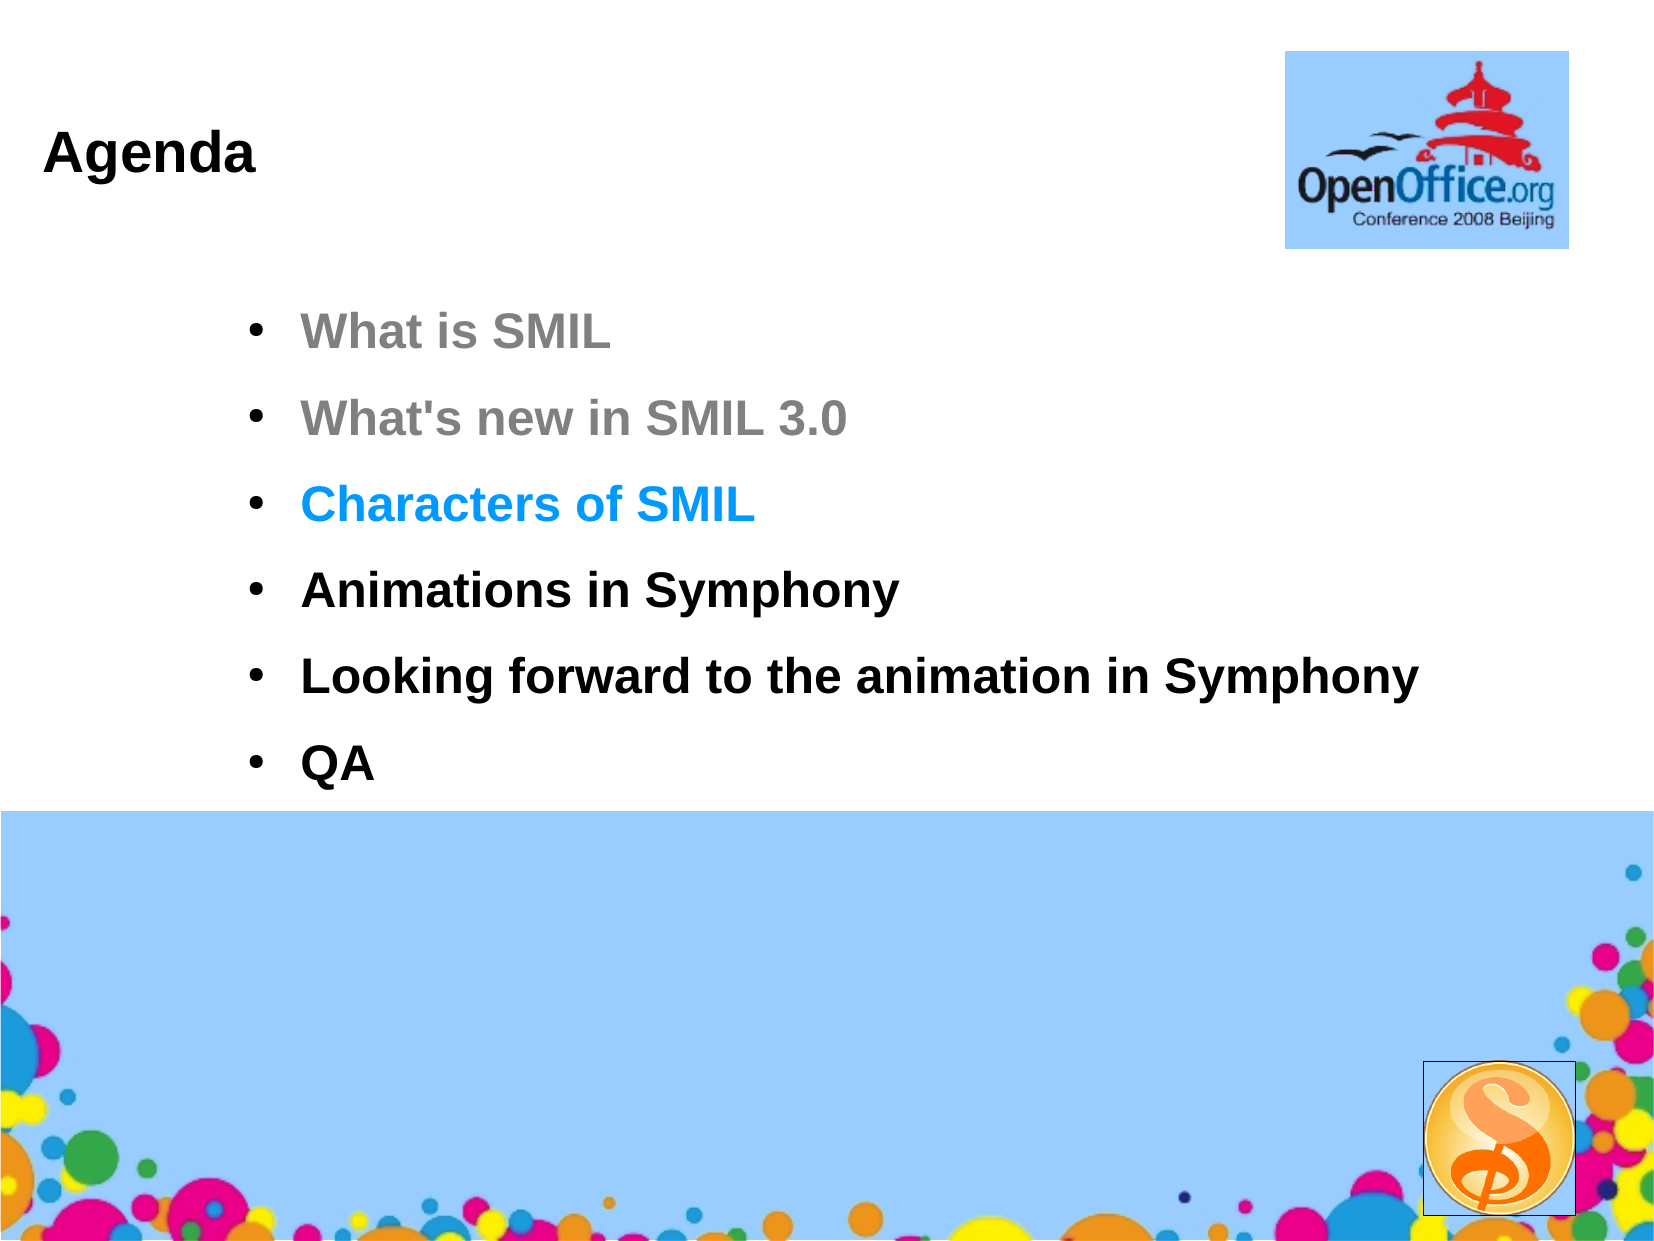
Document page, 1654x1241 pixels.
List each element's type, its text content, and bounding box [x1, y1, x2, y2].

picture [0, 811, 1654, 1241]
picture [1285, 203, 1569, 250]
title Agenda [27, 112, 1654, 203]
picture [1285, 51, 1569, 112]
list What is SMIL What's new in SMIL 3.0 Characters of SMIL Animations in Symphony Looking forward to the animation in Symphony QA [196, 295, 1526, 1002]
